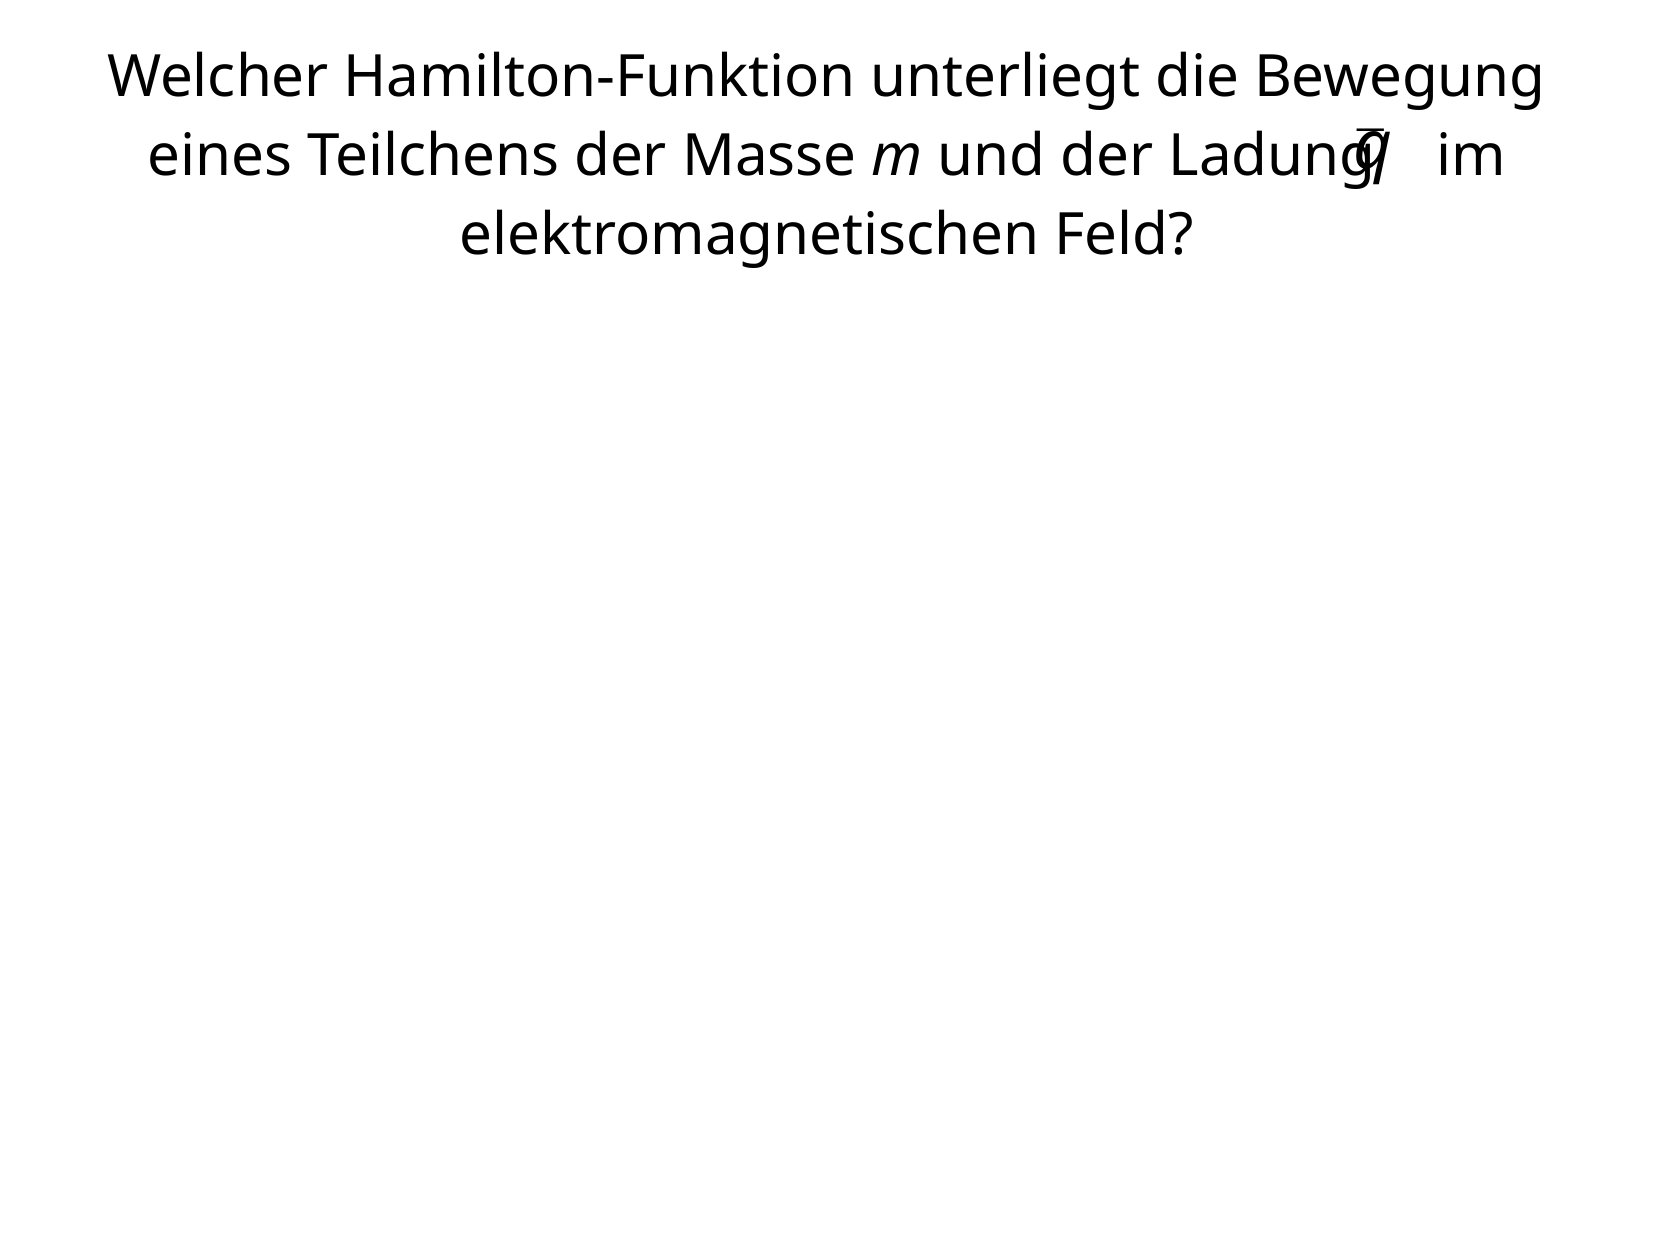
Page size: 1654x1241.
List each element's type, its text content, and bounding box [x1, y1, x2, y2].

chart [1344, 105, 1397, 188]
title Welcher Hamilton-Funktion unterliegt die Bewegung eines Teilchens der Masse m und der Ladung im elektromagnetischen Feld? [82, 13, 1571, 293]
